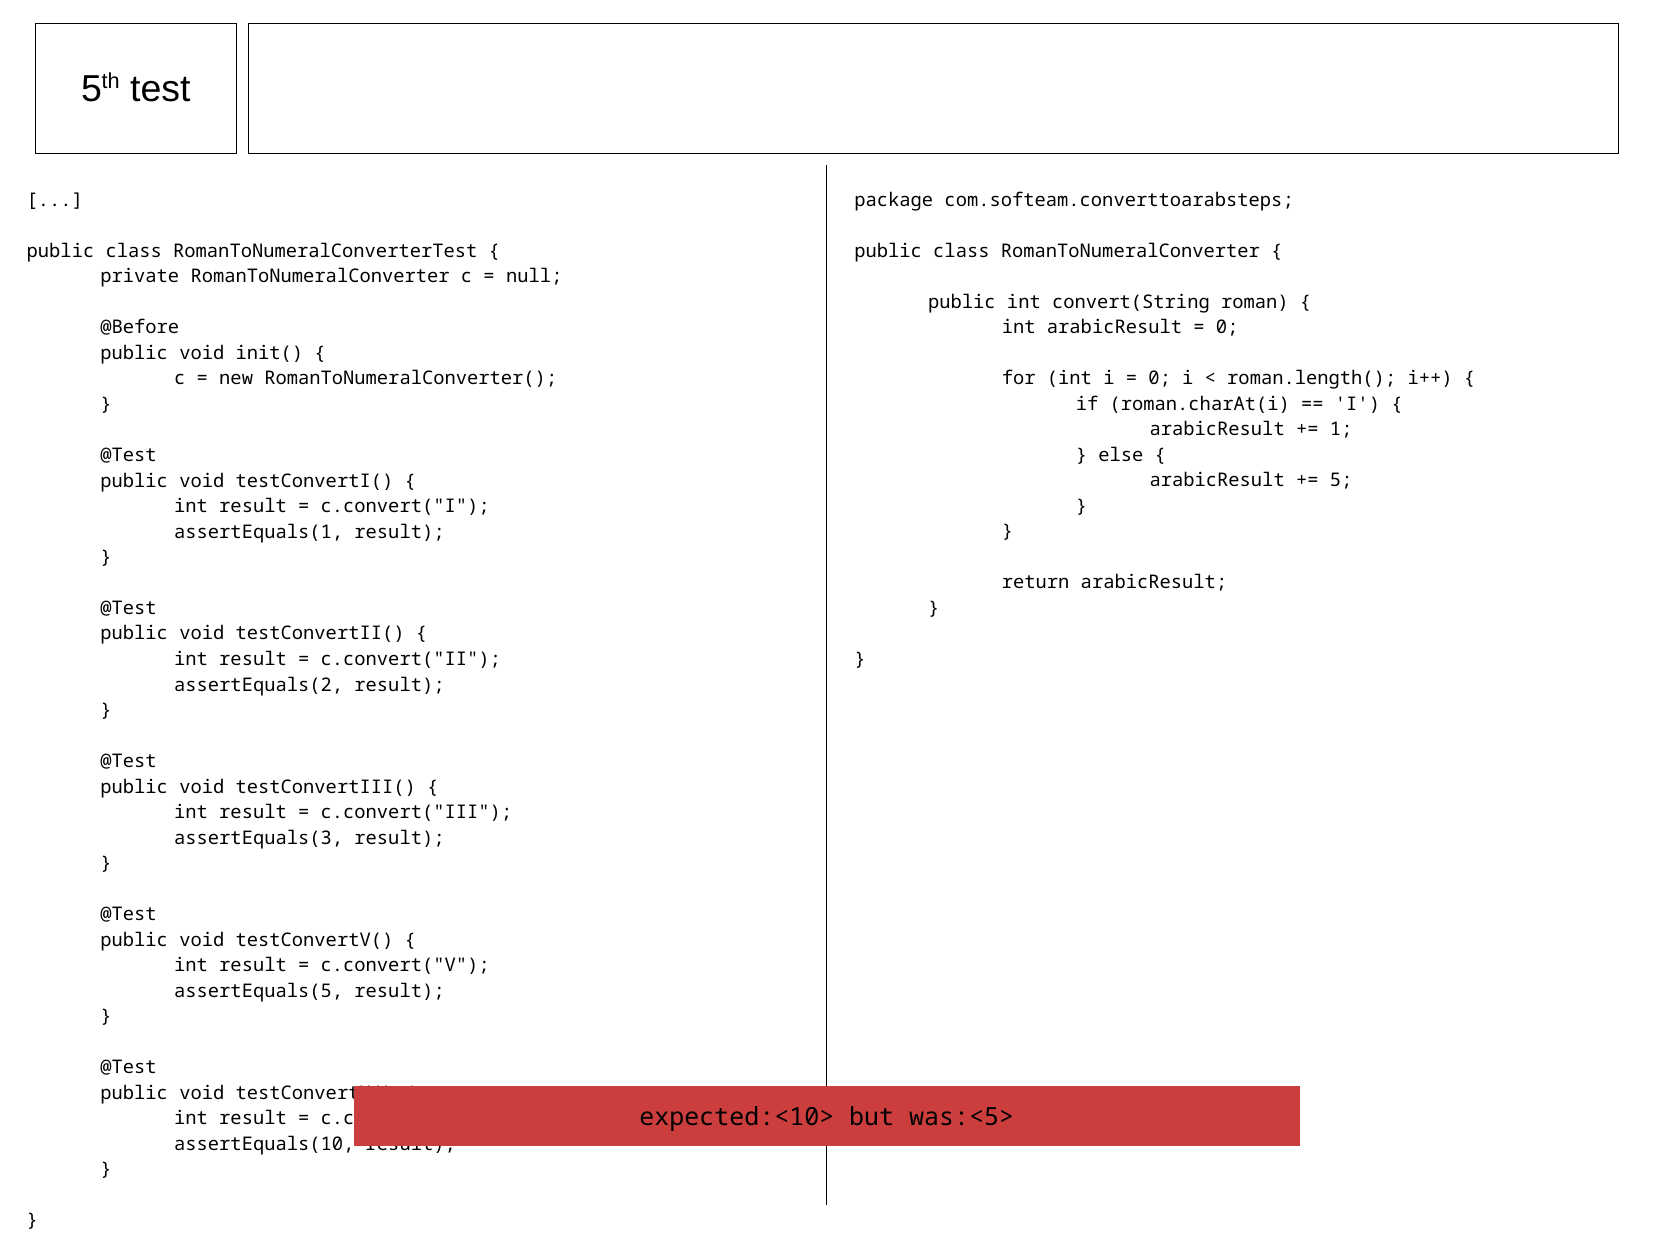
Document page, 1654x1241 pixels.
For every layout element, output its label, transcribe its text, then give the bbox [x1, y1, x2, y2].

text_box expected:<10> but was:<5> [354, 1086, 1300, 1146]
text_box 5th test [35, 23, 237, 154]
text_box [...] public class RomanToNumeralConverterTest { private RomanToNumeralConverter c = null; @Before public void init() { c = new RomanToNumeralConverter(); } @Test public void testConvertI() { int result = c.convert("I"); assertEquals(1, result); } @Test public void testConvertII() { int result = c.convert("II"); assertEquals(2, result); } @Test public void testConvertIII() { int result = c.convert("III"); assertEquals(3, result); } @Test public void testConvertV() { int result = c.convert("V"); assertEquals(5, result); } @Test public void testConvertX() { int result = c.convert("X"); assertEquals(10, result); } } [11, 178, 792, 1119]
text_box package com.softeam.converttoarabsteps; public class RomanToNumeralConverter { public int convert(String roman) { int arabicResult = 0; for (int i = 0; i < roman.length(); i++) { if (roman.charAt(i) == 'I') { arabicResult += 1; } else { arabicResult += 5; } } return arabicResult; } } [839, 178, 1620, 613]
